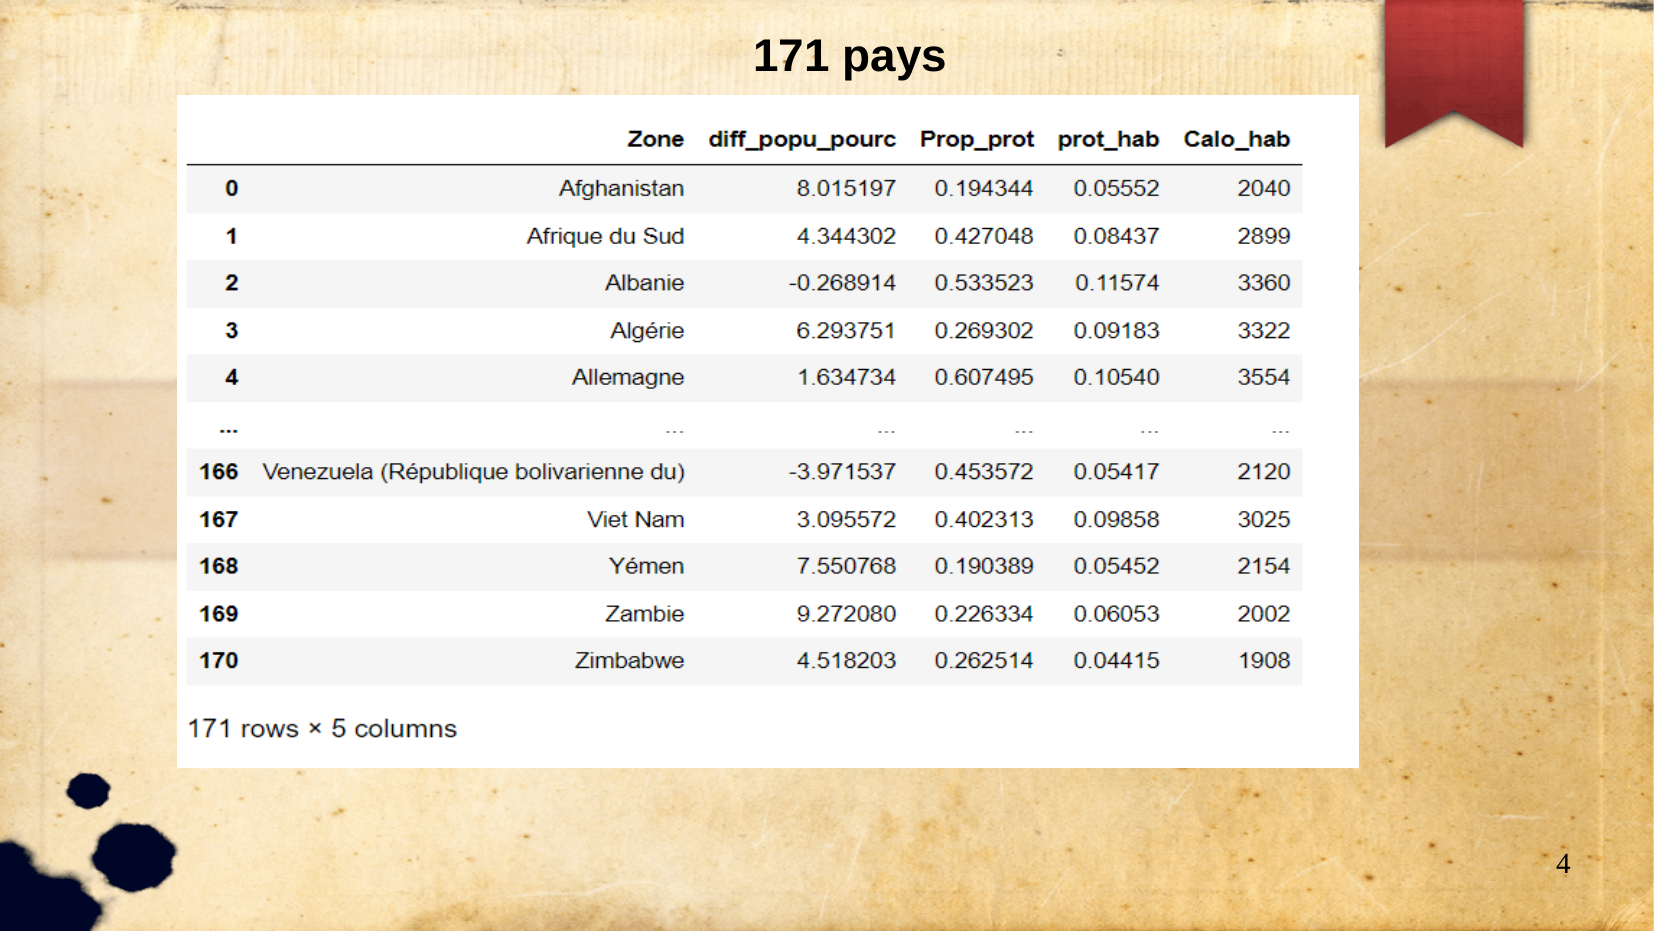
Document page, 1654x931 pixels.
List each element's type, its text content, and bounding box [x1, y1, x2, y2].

subtitle 171 pays [106, 29, 1595, 886]
picture [0, 0, 1654, 931]
